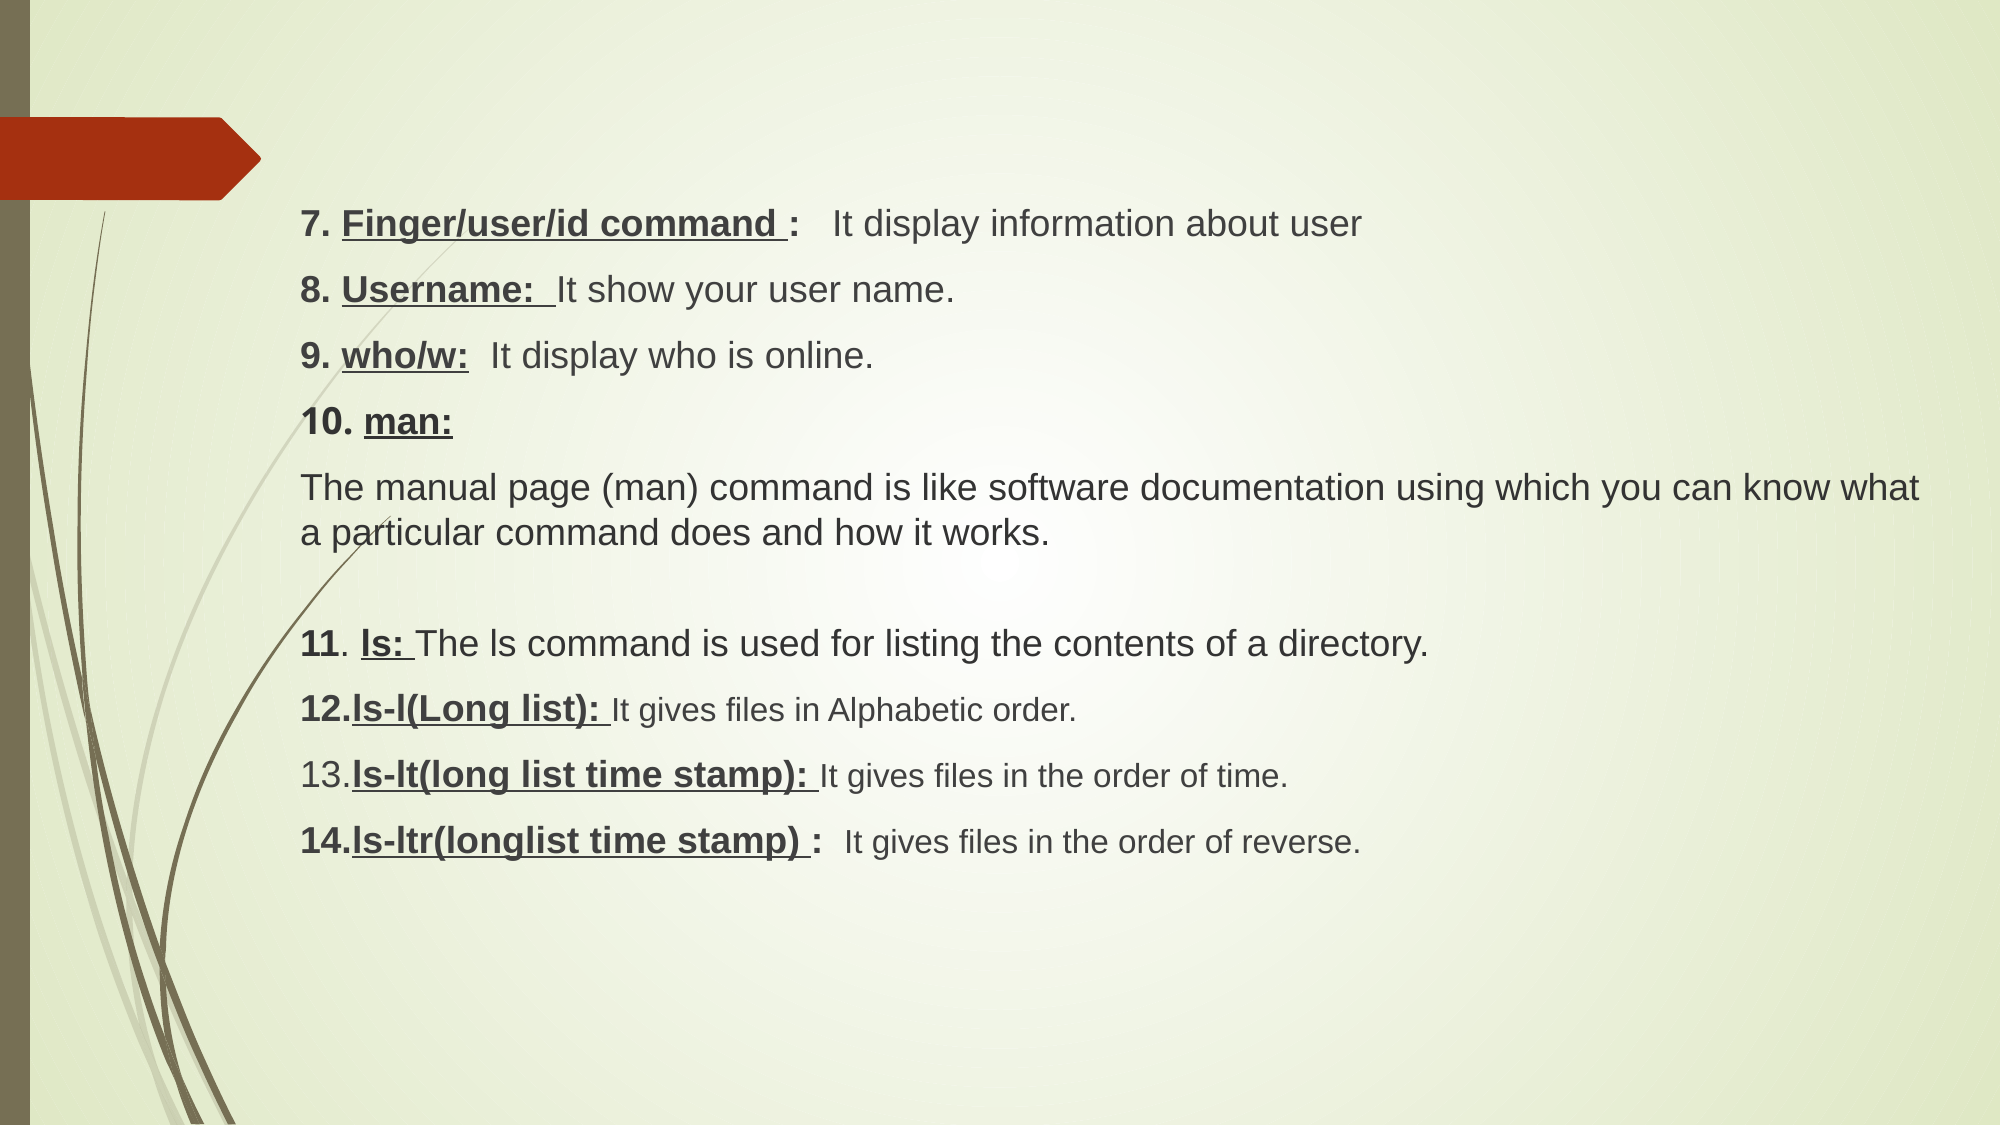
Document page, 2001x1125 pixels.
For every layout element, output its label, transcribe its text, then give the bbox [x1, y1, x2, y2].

list 7. Finger/user/id command : It display information about user 8. Username: It show your user name. 9. who/w: It display who is online. 10. man: The manual page (man) command is like software documentation using which you can know what a particular command does and how it works. 11. ls: The ls command is used for listing the contents of a directory. 12.ls-l(Long list): It gives files in Alphabetic order. 13.ls-lt(long list time stamp): It gives files in the order of time. 14.ls-ltr(longlist time stamp) : It gives files in the order of reverse. [285, 191, 1949, 1105]
